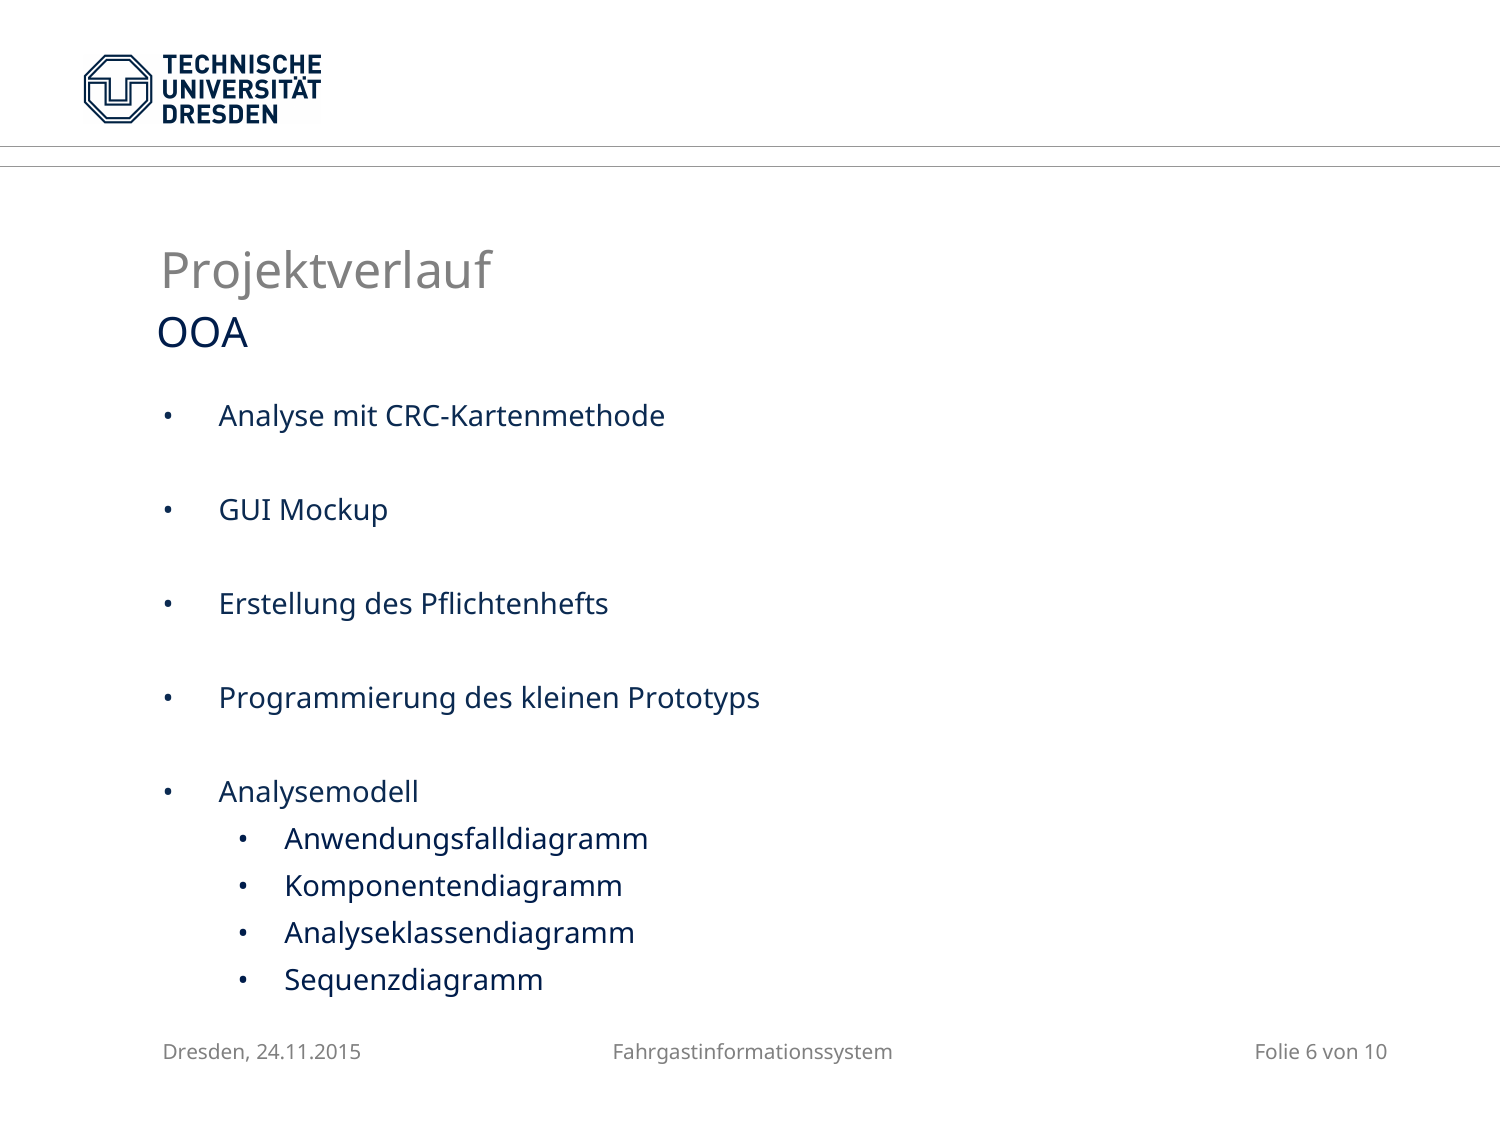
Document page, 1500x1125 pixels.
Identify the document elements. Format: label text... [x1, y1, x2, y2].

list Analyse mit CRC-Kartenmethode GUI Mockup Erstellung des Pflichtenhefts Programmierung des kleinen Prototyps Analysemodell Anwendungsfalldiagramm Komponentendiagramm Analyseklassendiagramm Sequenzdiagramm [162, 387, 1388, 963]
text_box OOA [156, 299, 1388, 363]
picture [83, 54, 321, 124]
title Projektverlauf [160, 230, 1392, 307]
